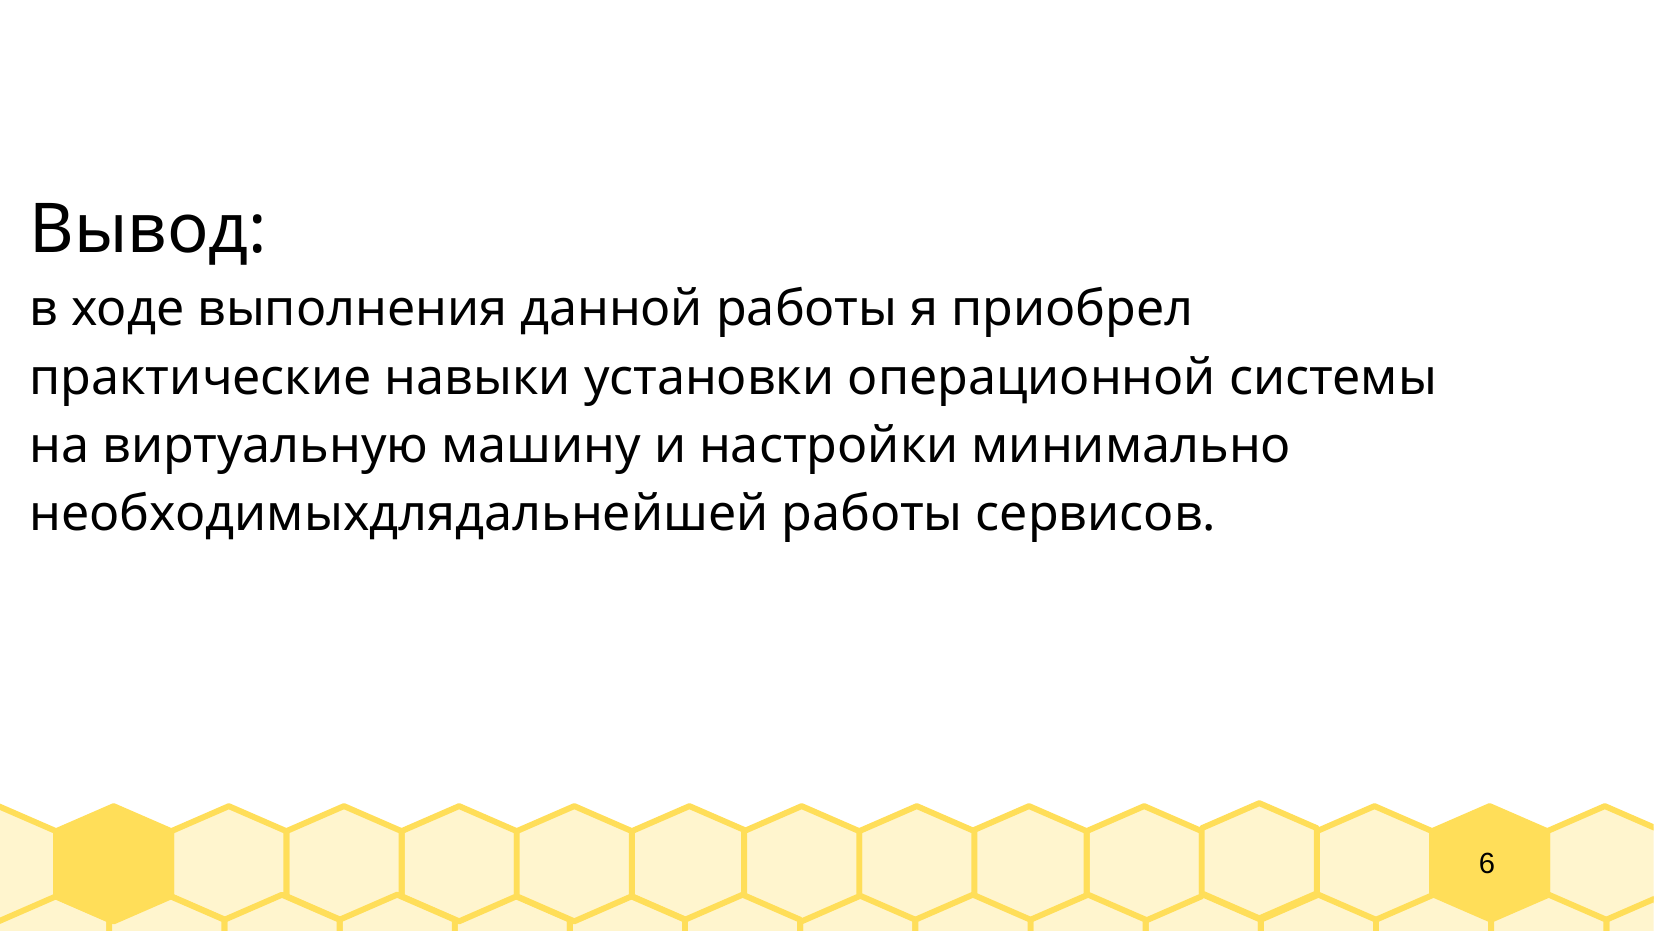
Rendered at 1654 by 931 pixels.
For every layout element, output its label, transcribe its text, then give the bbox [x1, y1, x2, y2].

title Вывод: в ходе выполнения данной работы я приобрел практические навыки установки операционной системы на виртуальную машину и настройки минимально необходимыхдлядальнейшей работы сервисов. [29, 198, 1506, 526]
